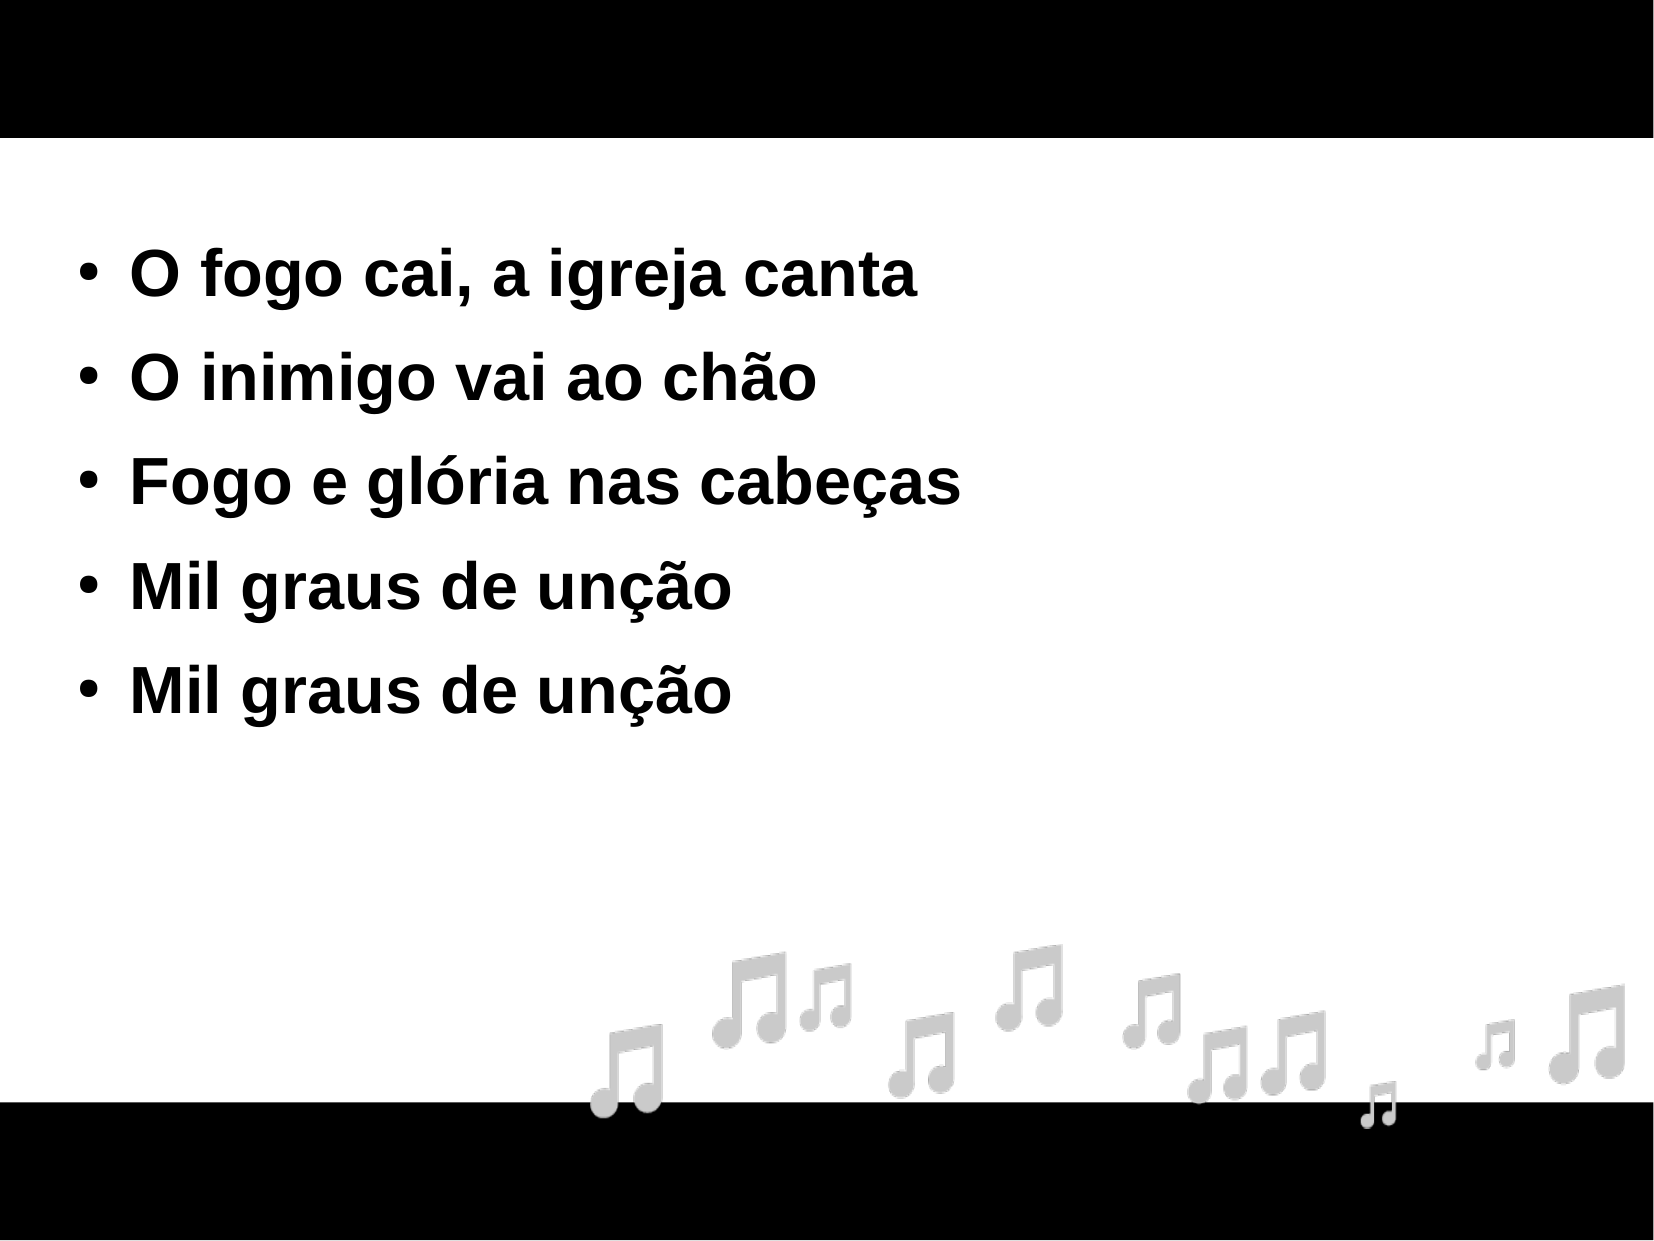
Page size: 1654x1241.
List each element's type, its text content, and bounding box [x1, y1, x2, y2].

list O fogo cai, a igreja canta O inimigo vai ao chão Fogo e glória nas cabeças Mil graus de unção Mil graus de unção [59, 236, 1595, 1024]
